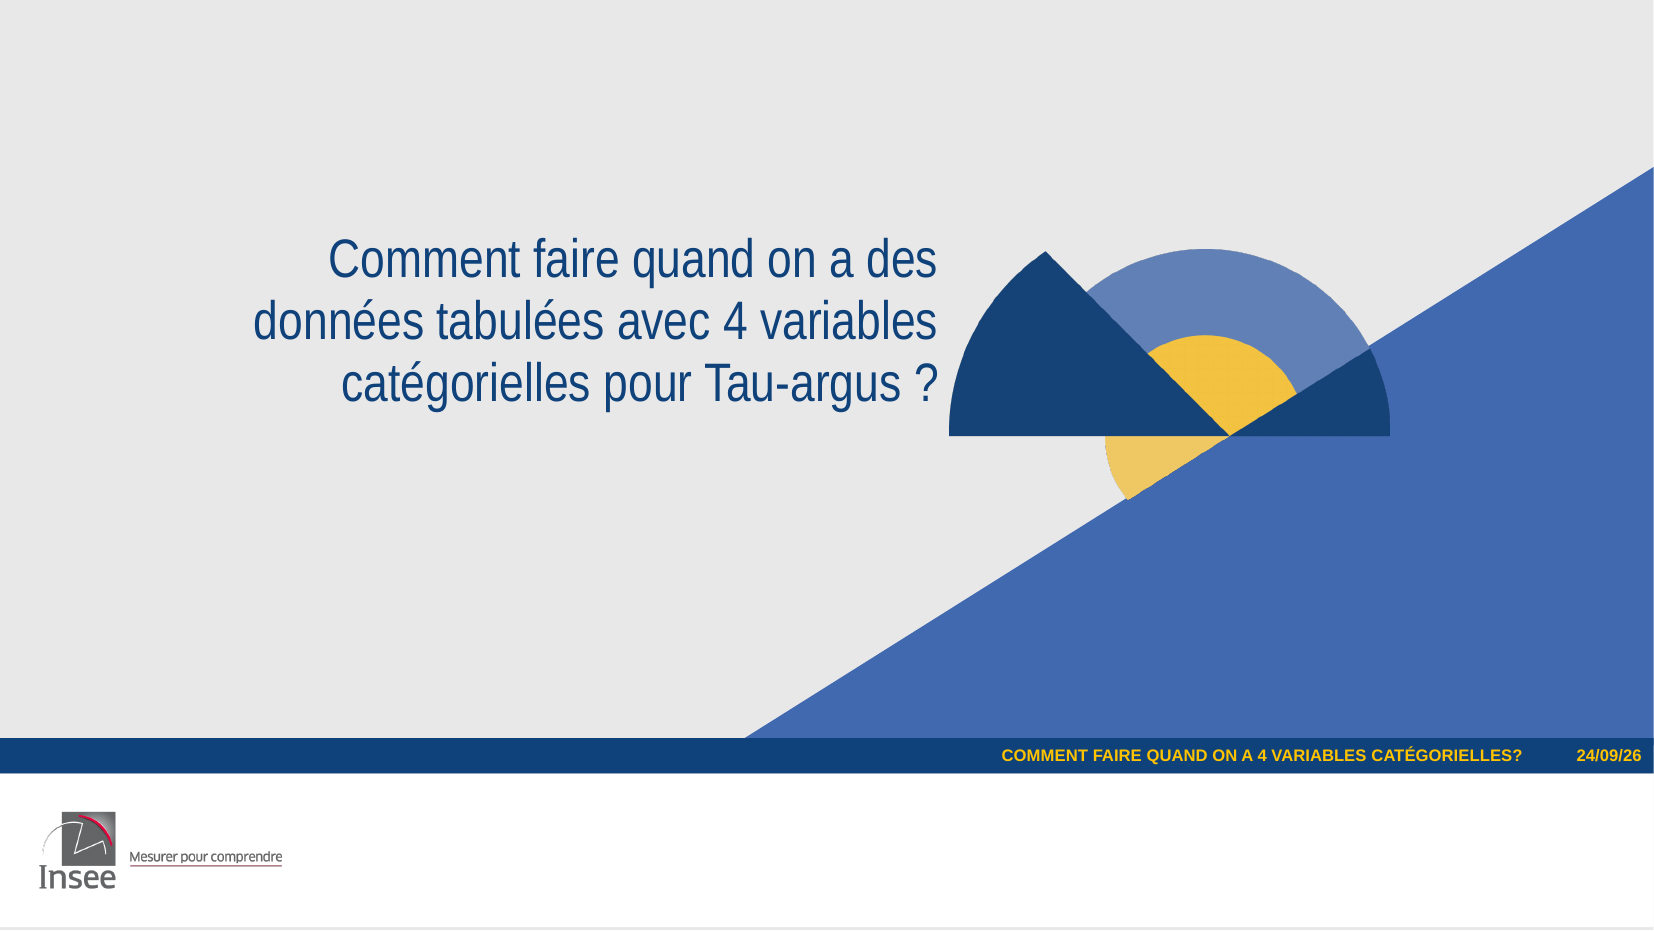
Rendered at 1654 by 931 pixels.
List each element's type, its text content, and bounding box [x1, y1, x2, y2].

title Comment faire quand on a des données tabulées avec 4 variables catégorielles pour Tau-argus ? [230, 242, 939, 414]
picture [949, 249, 1390, 500]
picture [35, 785, 282, 892]
